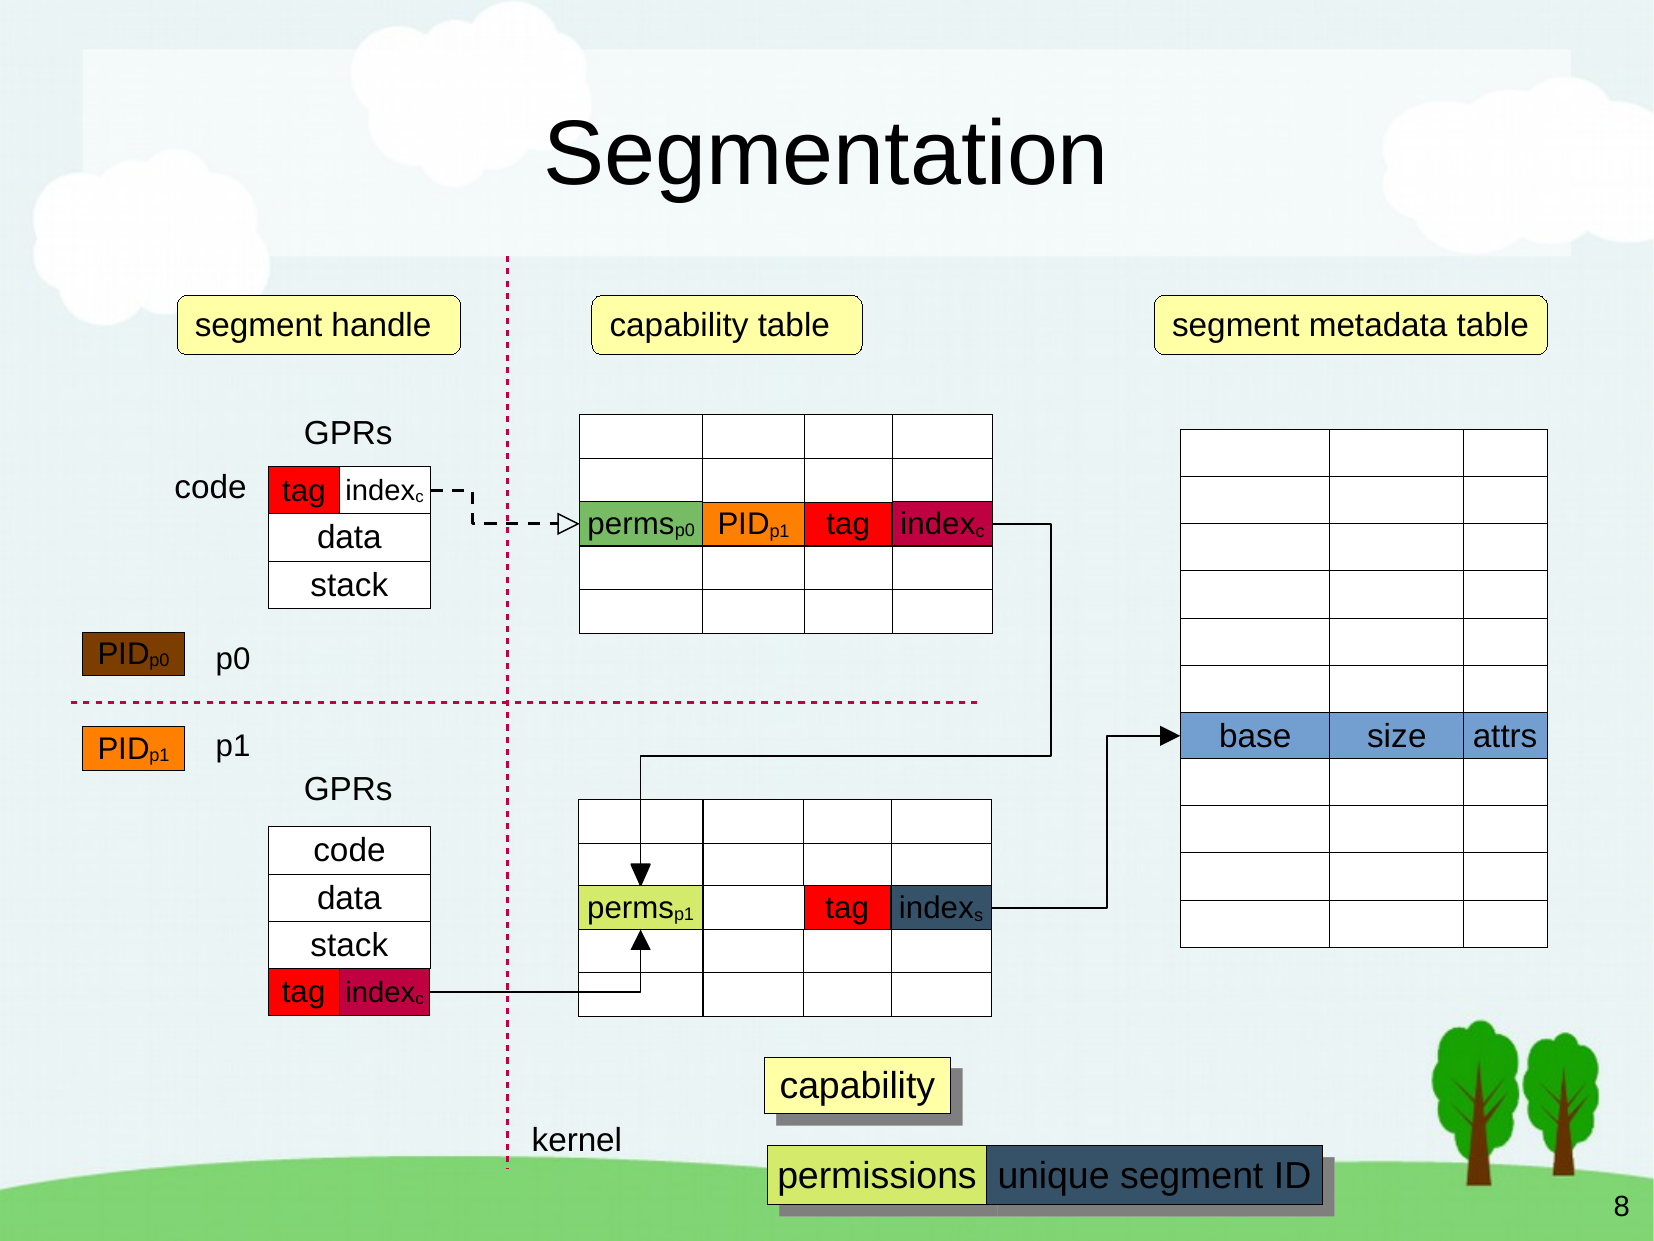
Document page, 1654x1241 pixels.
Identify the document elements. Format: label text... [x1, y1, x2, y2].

text_box GPRs [289, 407, 408, 460]
text_box stack [268, 561, 431, 609]
text_box indexc [339, 968, 430, 1016]
text_box [578, 799, 640, 885]
text_box PIDp0 [82, 632, 185, 676]
text_box permsp0 [579, 501, 703, 546]
text_box permsp1 [578, 885, 703, 930]
text_box unique segment ID [986, 1145, 1323, 1205]
text_box tag [268, 968, 339, 1016]
text_box capability [764, 1057, 951, 1114]
text_box data [268, 874, 431, 922]
text_box p1 [200, 720, 266, 771]
text_box indexc [892, 501, 993, 546]
text_box PIDp1 [703, 502, 804, 546]
text_box capability table [591, 295, 863, 355]
text_box code [268, 826, 431, 874]
text_box PIDp1 [82, 726, 185, 771]
text_box tag [805, 885, 891, 930]
text_box code [159, 460, 262, 513]
text_box [1180, 758, 1548, 948]
text_box permissions [767, 1145, 986, 1205]
text_box kernel [516, 1113, 650, 1170]
text_box [1180, 429, 1548, 713]
text_box data [268, 514, 431, 561]
picture [0, 0, 1654, 1241]
text_box attrs [1463, 713, 1548, 758]
text_box [578, 930, 640, 991]
text_box size [1329, 713, 1463, 758]
text_box [579, 414, 993, 502]
text_box stack [268, 922, 431, 969]
text_box indexs [891, 885, 992, 930]
text_box [578, 799, 992, 1017]
text_box tag [268, 466, 339, 514]
text_box segment handle [177, 295, 461, 355]
text_box tag [804, 502, 892, 546]
text_box indexc [339, 466, 431, 514]
text_box base [1180, 713, 1329, 758]
text_box segment metadata table [1154, 295, 1548, 355]
title Segmentation [82, 49, 1571, 257]
text_box [579, 546, 993, 634]
text_box GPRs [289, 763, 414, 815]
text_box p0 [200, 634, 266, 684]
